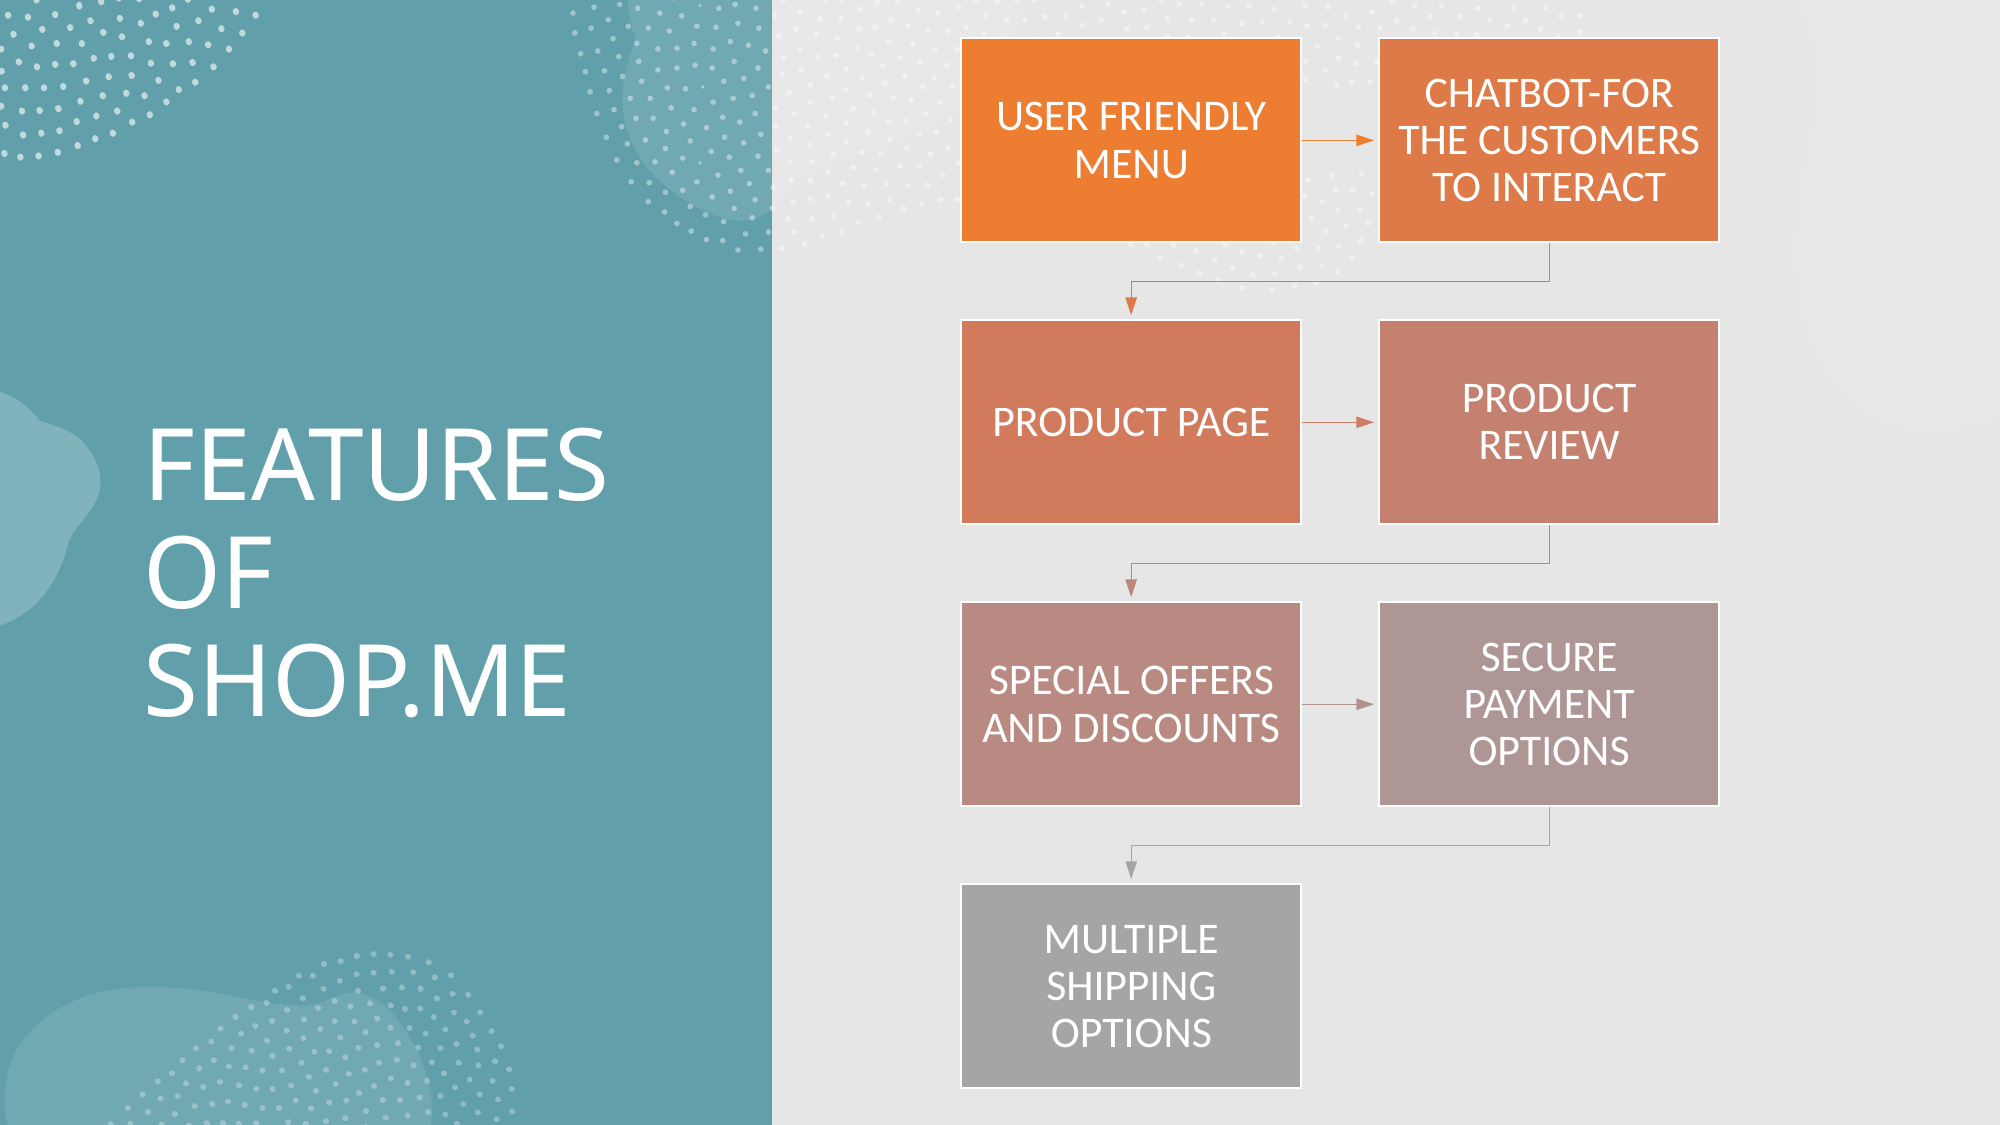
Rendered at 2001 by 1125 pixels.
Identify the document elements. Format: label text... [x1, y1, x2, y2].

text_box [0, 0, 2000, 1125]
text_box PRODUCT PAGE [961, 320, 1302, 525]
text_box MULTIPLE SHIPPING OPTIONS [961, 884, 1302, 1089]
text_box SPECIAL OFFERS AND DISCOUNTS [961, 602, 1302, 807]
text_box SECURE PAYMENT OPTIONS [1379, 602, 1720, 807]
title FEATURES OF SHOP.ME [128, 138, 706, 1015]
text_box CHATBOT-FOR THE CUSTOMERS TO INTERACT [1379, 38, 1720, 243]
text_box USER FRIENDLY MENU [961, 38, 1302, 243]
text_box PRODUCT REVIEW [1379, 320, 1720, 525]
